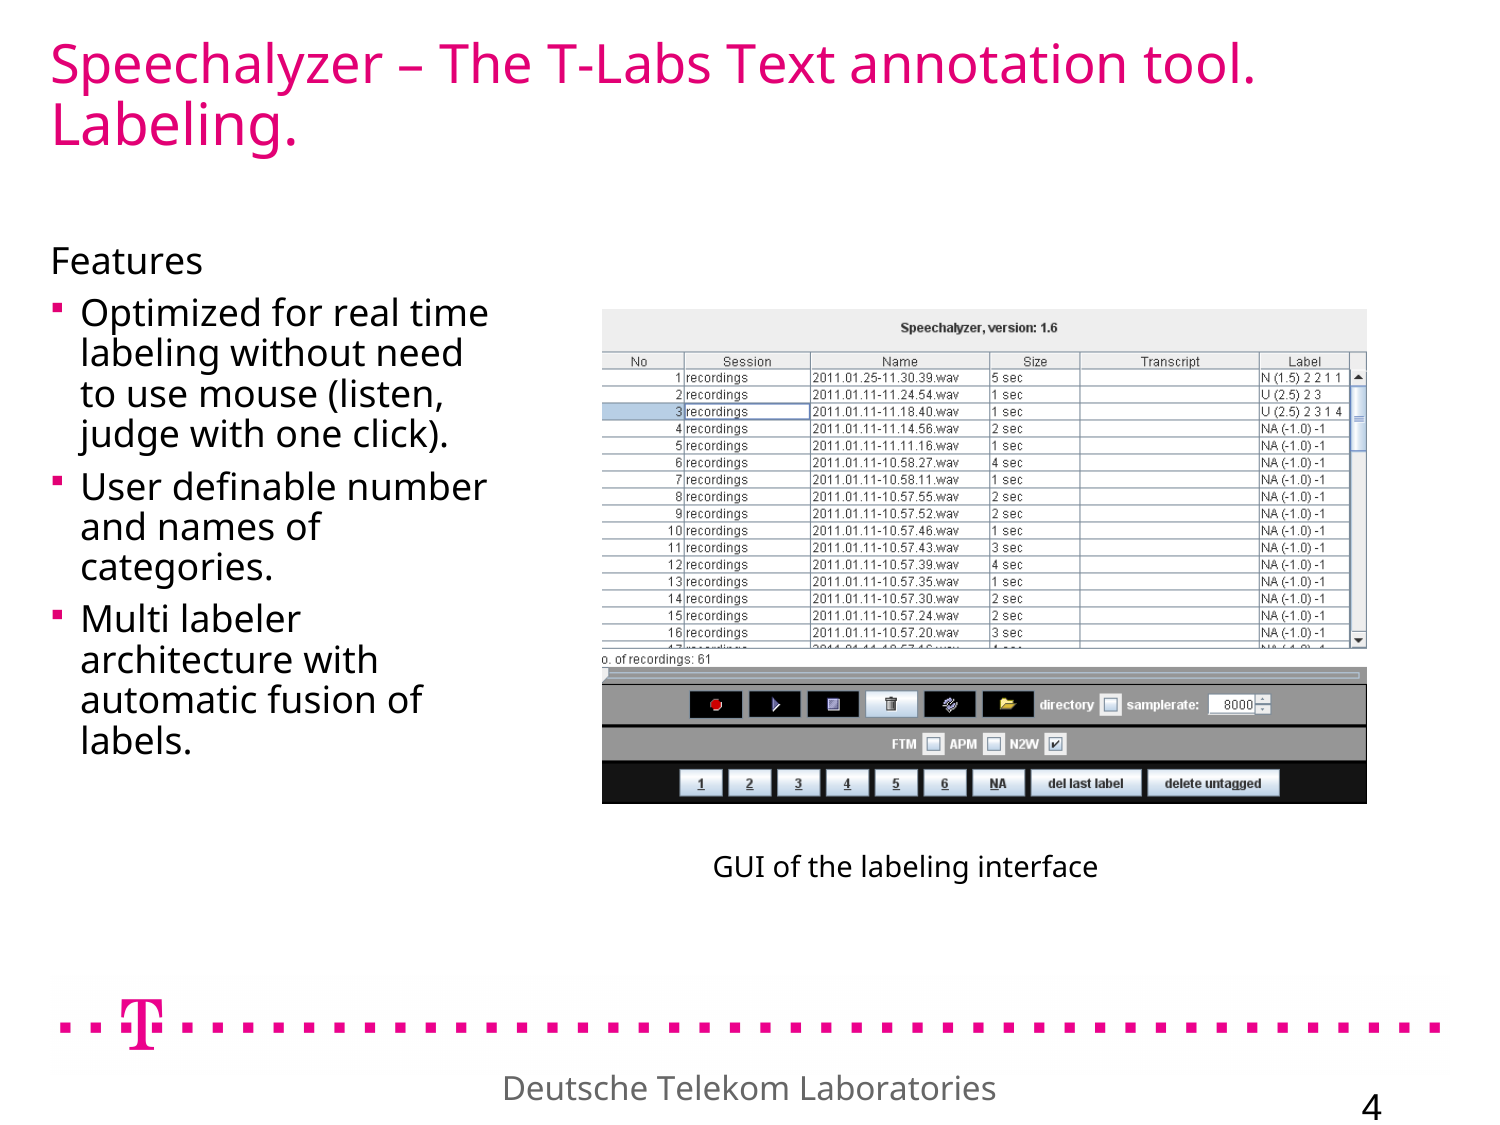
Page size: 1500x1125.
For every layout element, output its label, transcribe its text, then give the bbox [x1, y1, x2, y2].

picture [602, 309, 1367, 804]
text_box GUI of the labeling interface [712, 852, 1172, 884]
text_box Features Optimized for real time labeling without need to use mouse (listen, judge with one click). User definable number and names of categories. Multi labeler architecture with automatic fusion of labels. [50, 241, 507, 976]
picture [50, 975, 1450, 1075]
title Speechalyzer – The T-Labs Text annotation tool. Labeling. [50, 36, 1450, 228]
